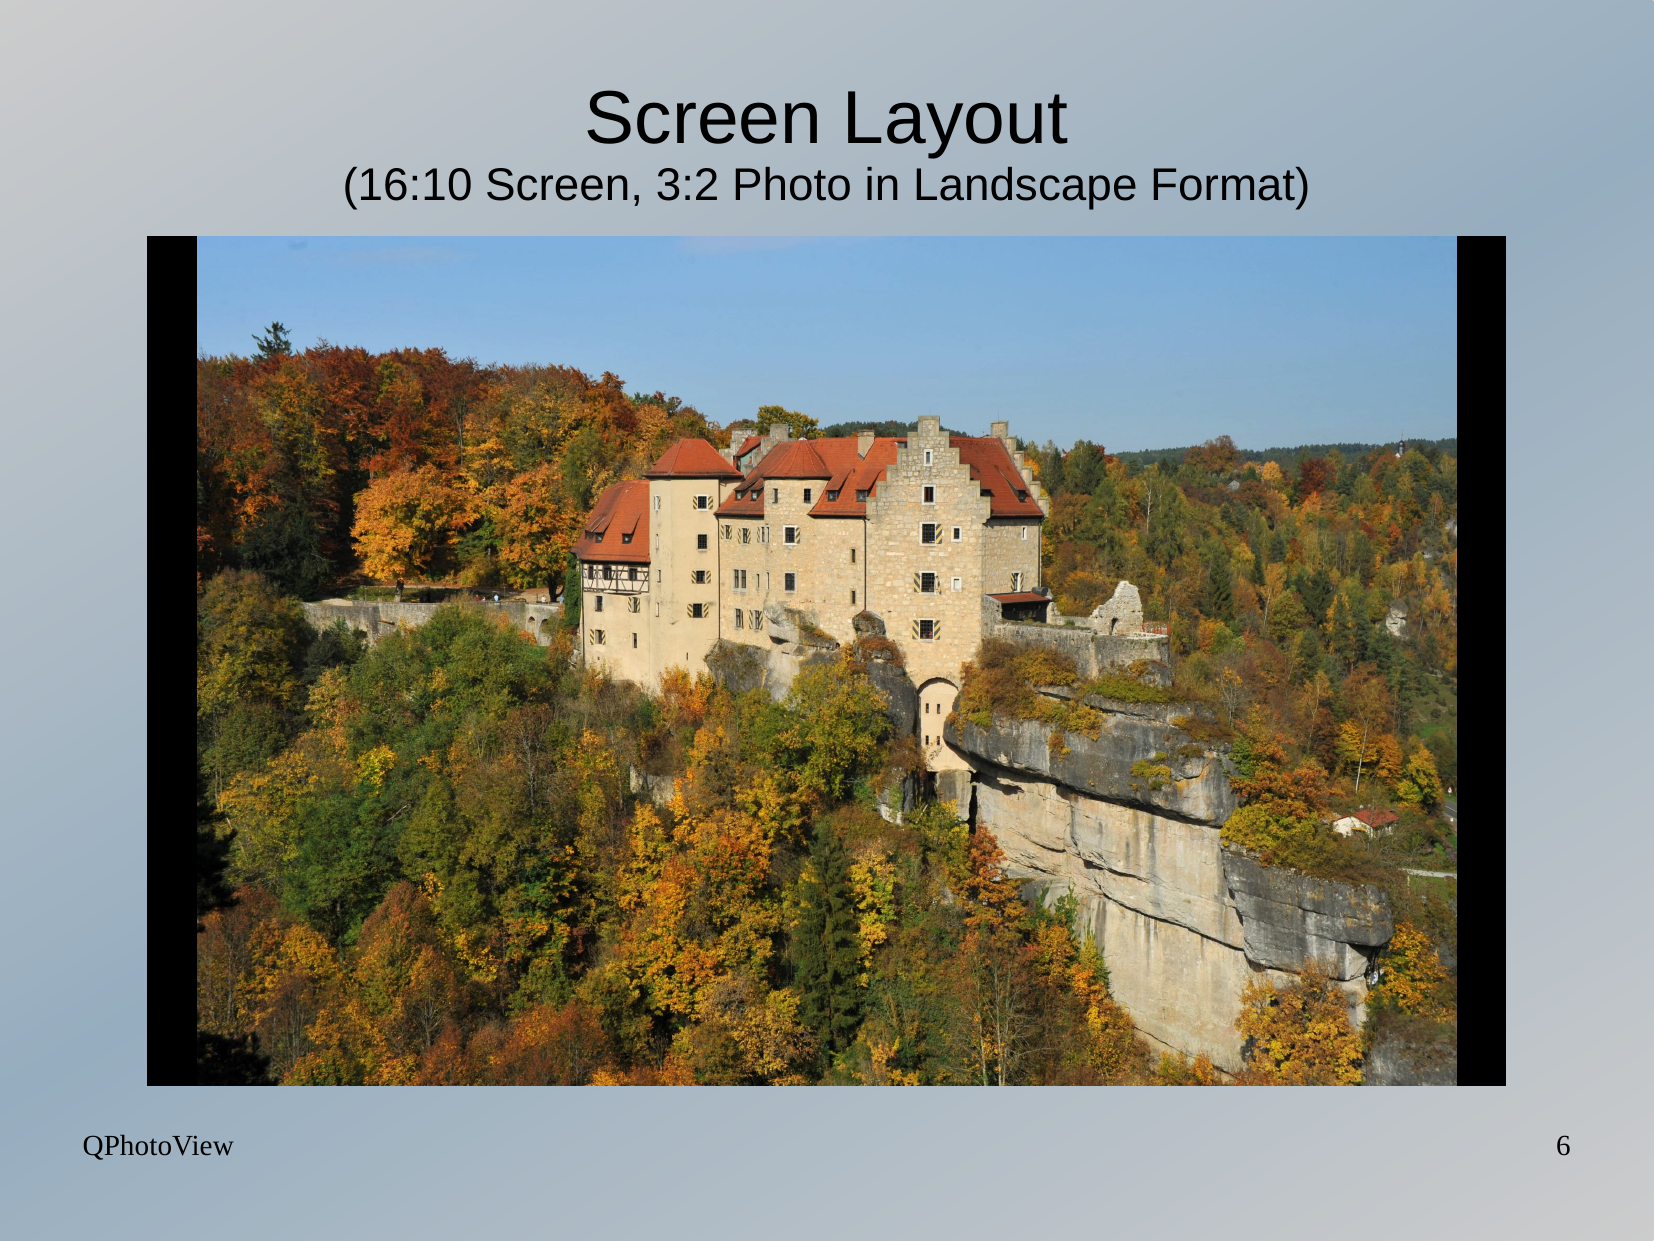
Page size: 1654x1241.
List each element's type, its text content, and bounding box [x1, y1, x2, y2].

title Screen Layout (16:10 Screen, 3:2 Photo in Landscape Format) [82, 49, 1571, 237]
picture [197, 236, 1457, 1086]
text_box [1457, 236, 1506, 1086]
text_box [147, 236, 197, 1086]
